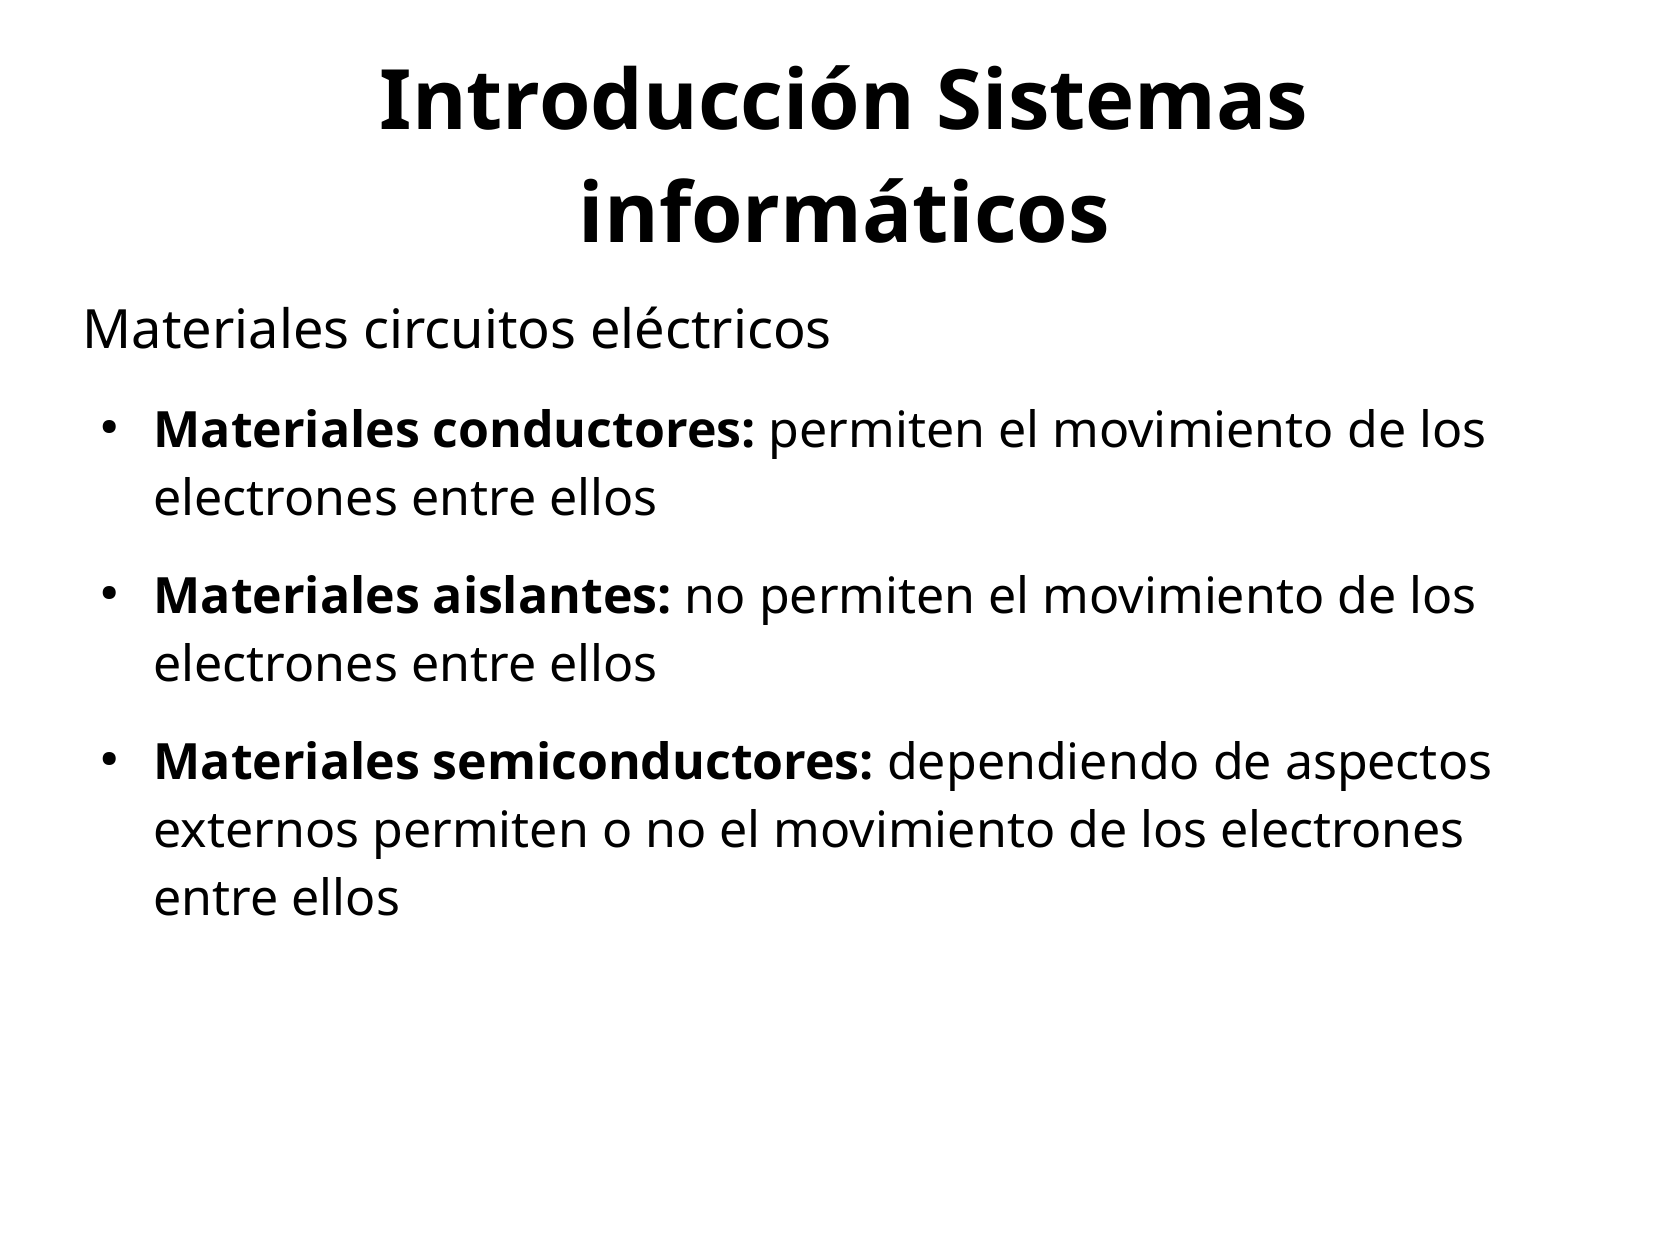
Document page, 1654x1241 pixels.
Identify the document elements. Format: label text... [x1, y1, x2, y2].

list Materiales circuitos eléctricos Materiales conductores: permiten el movimiento de los electrones entre ellos Materiales aislantes: no permiten el movimiento de los electrones entre ellos Materiales semiconductores: dependiendo de aspectos externos permiten o no el movimiento de los electrones entre ellos [82, 290, 1524, 1146]
title Introducción Sistemas informáticos [177, 70, 1512, 237]
